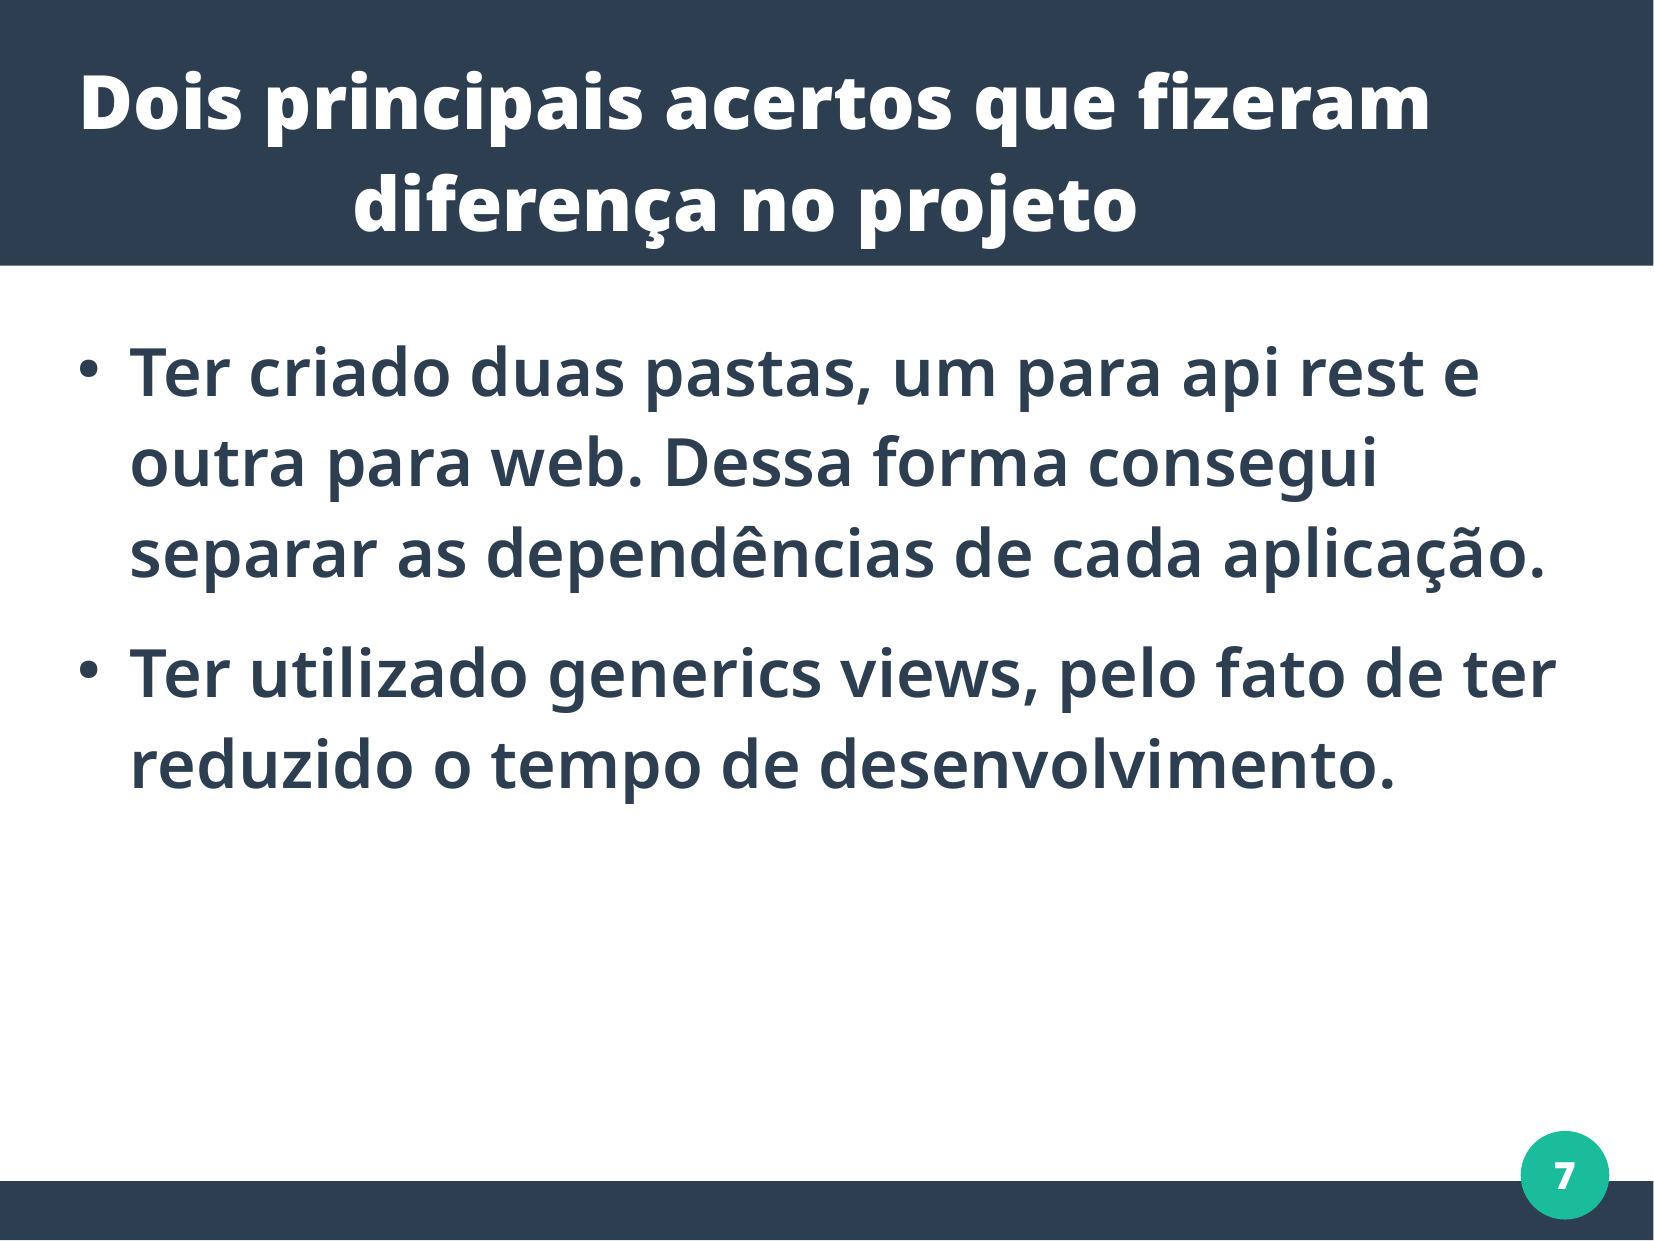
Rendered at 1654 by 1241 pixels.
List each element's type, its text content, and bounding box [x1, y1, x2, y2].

list Ter criado duas pastas, um para api rest e outra para web. Dessa forma consegui separar as dependências de cada aplicação. Ter utilizado generics views, pelo fato de ter reduzido o tempo de desenvolvimento. [59, 324, 1595, 1152]
title Dois principais acertos que fizeram diferença no projeto [59, 49, 1595, 207]
